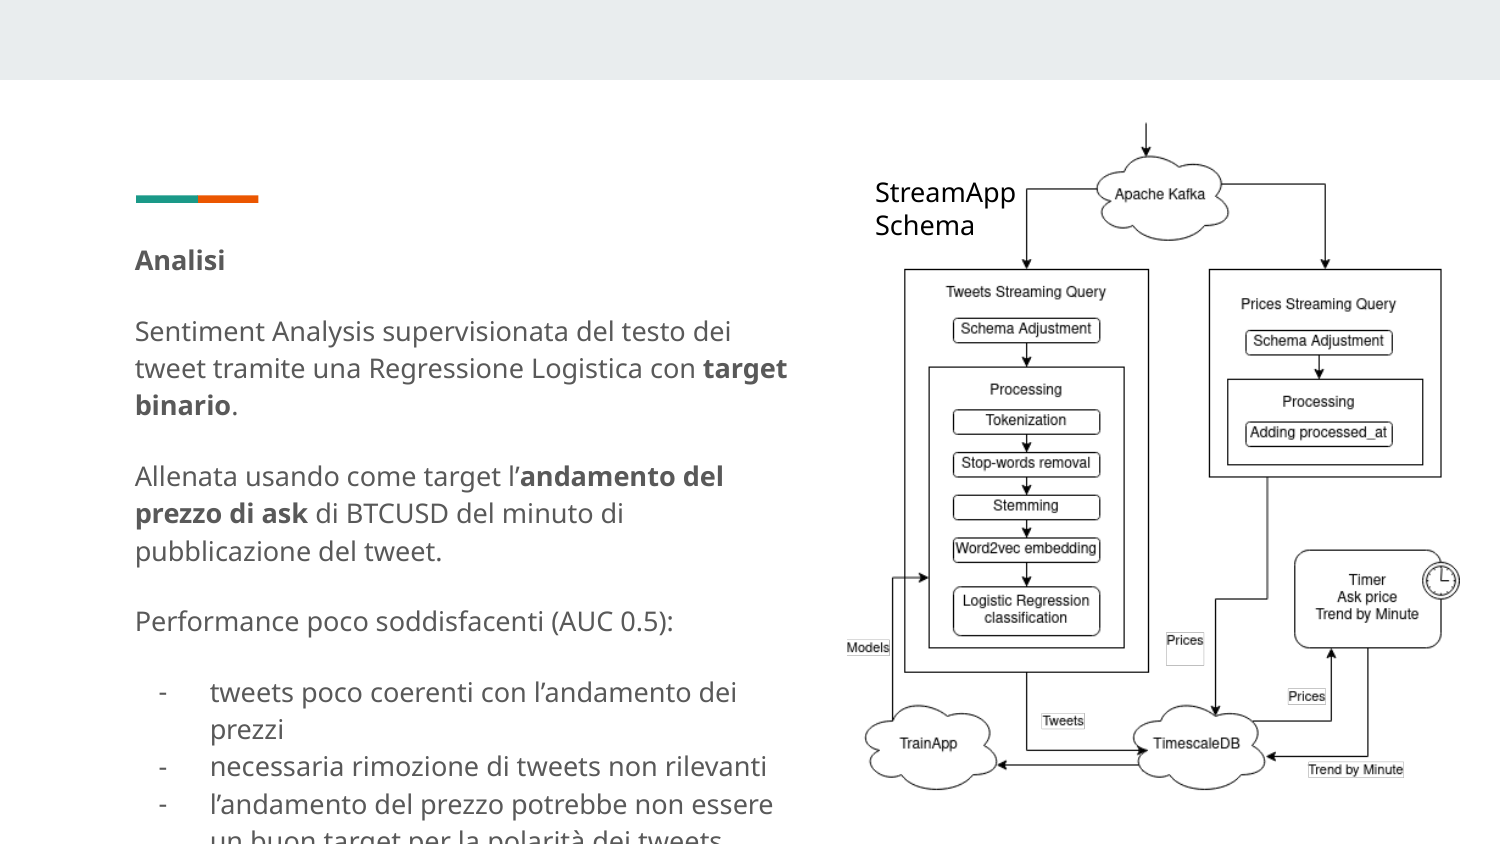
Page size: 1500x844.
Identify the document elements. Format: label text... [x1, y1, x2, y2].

text_box StreamApp Schema [860, 160, 1079, 302]
picture [847, 114, 1460, 795]
list Analisi Sentiment Analysis supervisionata del testo dei tweet tramite una Regressione Logistica con target binario. Allenata usando come target l’andamento del prezzo di ask di BTCUSD del minuto di pubblicazione del tweet. Performance poco soddisfacenti (AUC 0.5): tweets poco coerenti con l’andamento dei prezzi necessaria rimozione di tweets non rilevanti l’andamento del prezzo potrebbe non essere un buon target per la polarità dei tweets [119, 223, 815, 795]
